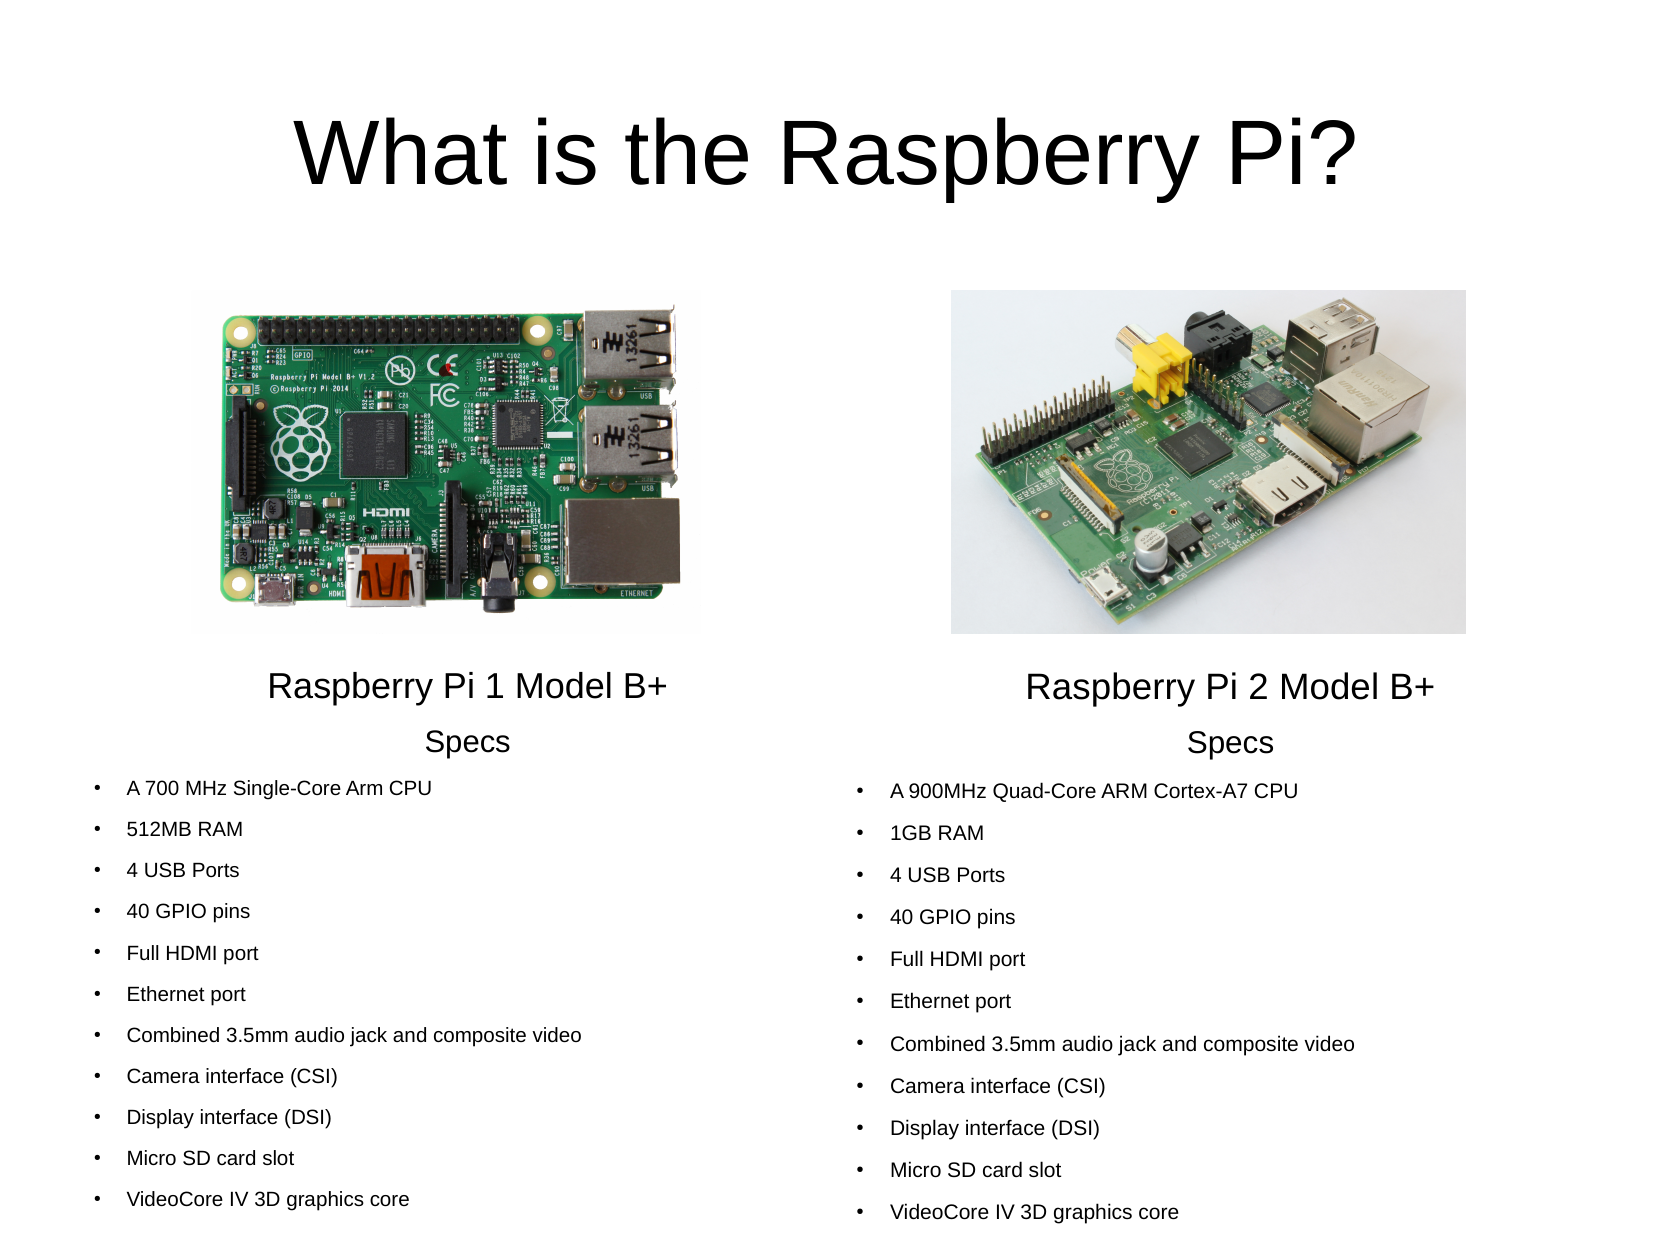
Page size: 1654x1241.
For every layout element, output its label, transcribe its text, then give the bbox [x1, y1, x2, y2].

picture [191, 290, 701, 634]
list Raspberry Pi 1 Model B+ Specs A 700 MHz Single-Core Arm CPU 512MB RAM 4 USB Ports 40 GPIO pins Full HDMI port Ethernet port Combined 3.5mm audio jack and composite video Camera interface (CSI) Display interface (DSI) Micro SD card slot VideoCore IV 3D graphics core [82, 665, 809, 1216]
list Raspberry Pi 2 Model B+ Specs A 900MHz Quad-Core ARM Cortex-A7 CPU 1GB RAM 4 USB Ports 40 GPIO pins Full HDMI port Ethernet port Combined 3.5mm audio jack and composite video Camera interface (CSI) Display interface (DSI) Micro SD card slot VideoCore IV 3D graphics core [845, 665, 1572, 1231]
picture [951, 290, 1466, 634]
title What is the Raspberry Pi? [82, 49, 1571, 257]
